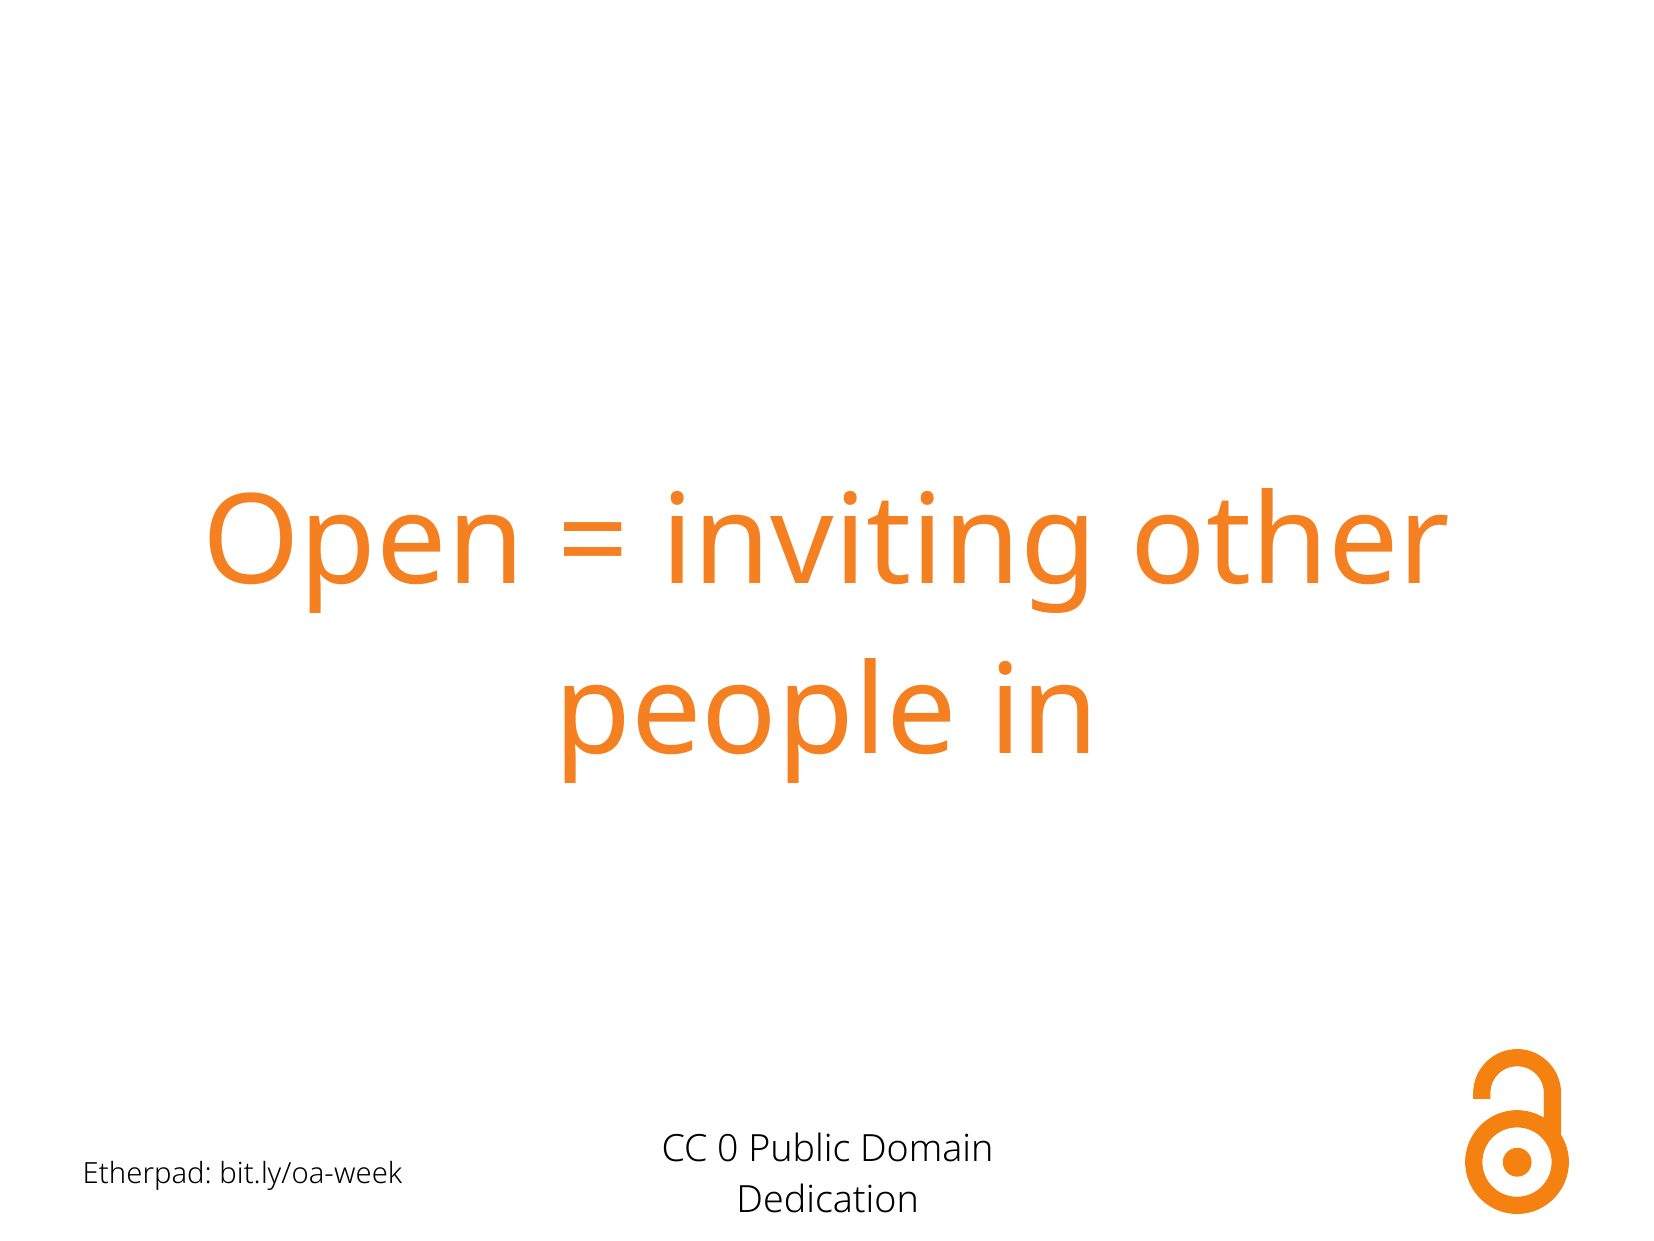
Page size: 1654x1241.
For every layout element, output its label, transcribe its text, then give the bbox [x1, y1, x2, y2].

title Open = inviting other people in [82, 470, 1571, 770]
picture [1463, 1047, 1571, 1216]
